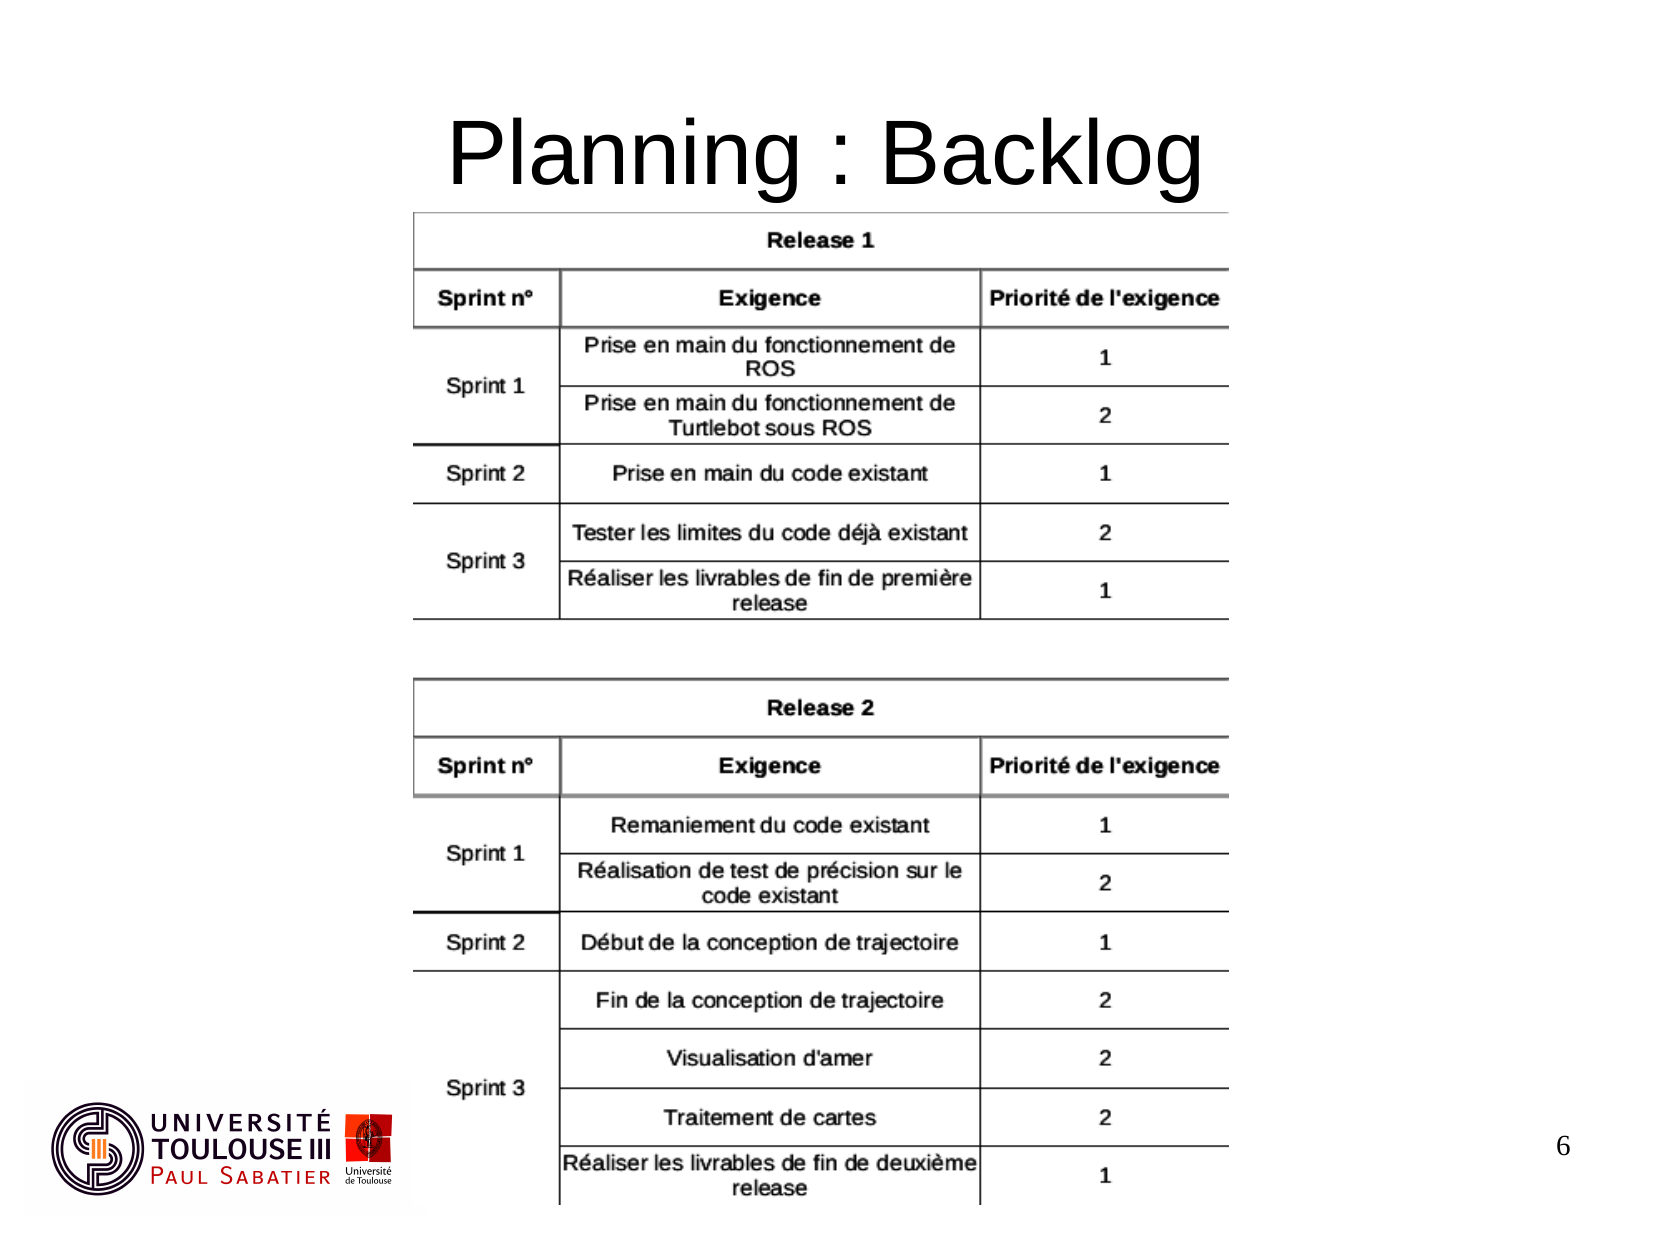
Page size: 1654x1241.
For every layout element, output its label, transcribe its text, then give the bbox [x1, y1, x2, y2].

picture [23, 212, 1229, 1217]
title Planning : Backlog [82, 49, 1571, 257]
